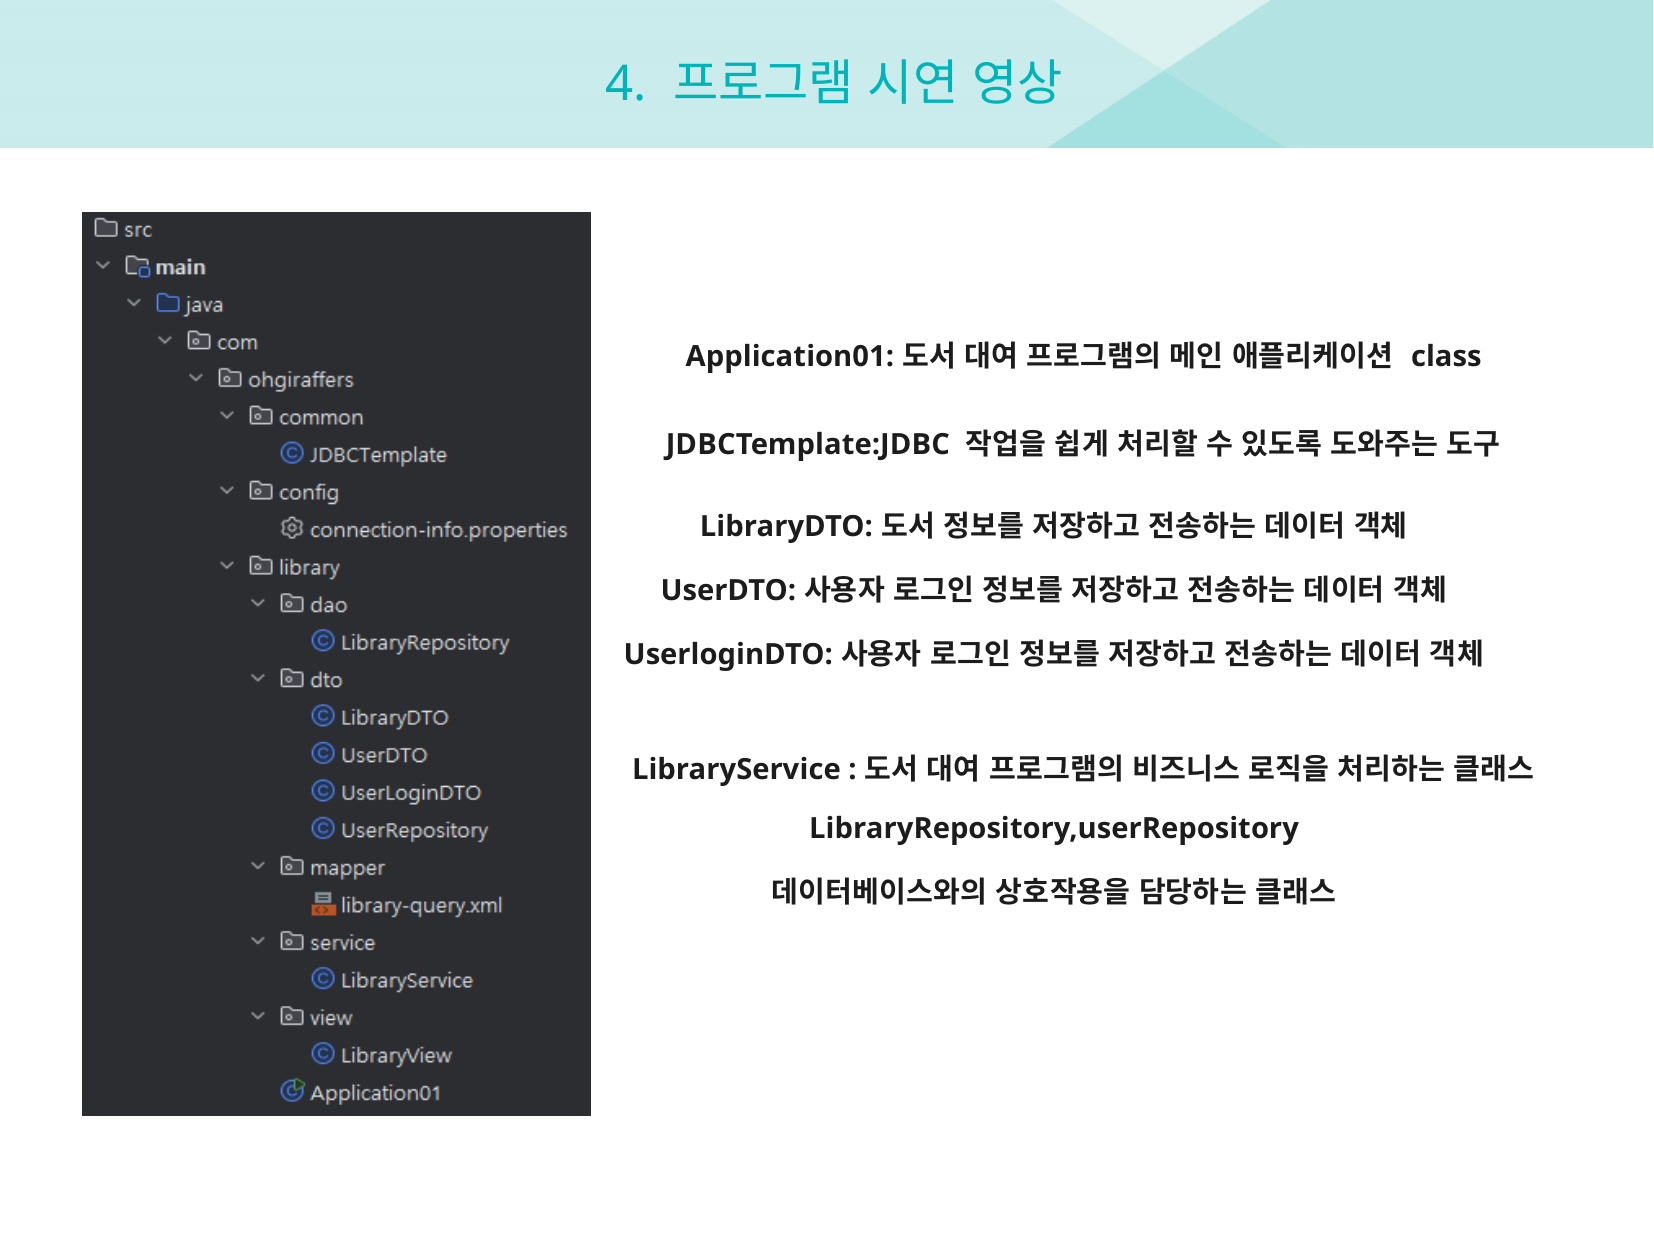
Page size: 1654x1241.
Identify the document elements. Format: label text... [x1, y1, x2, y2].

text_box LibraryDTO:도서 정보를 저장하고 전송하는 데이터 객체 UserDTO:사용자 로그인 정보를 저장하고 전송하는 데이터 객체 UserloginDTO:사용자 로그인 정보를 저장하고 전송하는 데이터 객체 [591, 473, 1601, 716]
text_box Application01:도서 대여 프로그램의 메인 애플리케이션 class [591, 303, 1630, 383]
text_box JDBCTemplate:JDBC 작업을 쉽게 처리할 수 있도록 도와주는 도구 [591, 391, 1630, 471]
text_box LibraryService :도서 대여 프로그램의 비즈니스 로직을 처리하는 클래스 [591, 716, 1630, 796]
text_box 4. 프로그램 시연 영상 [425, 47, 1230, 120]
text_box LibraryRepository,userRepository 데이터베이스와의 상호작용을 담당하는 클래스 [591, 796, 1630, 919]
picture [82, 212, 591, 1116]
